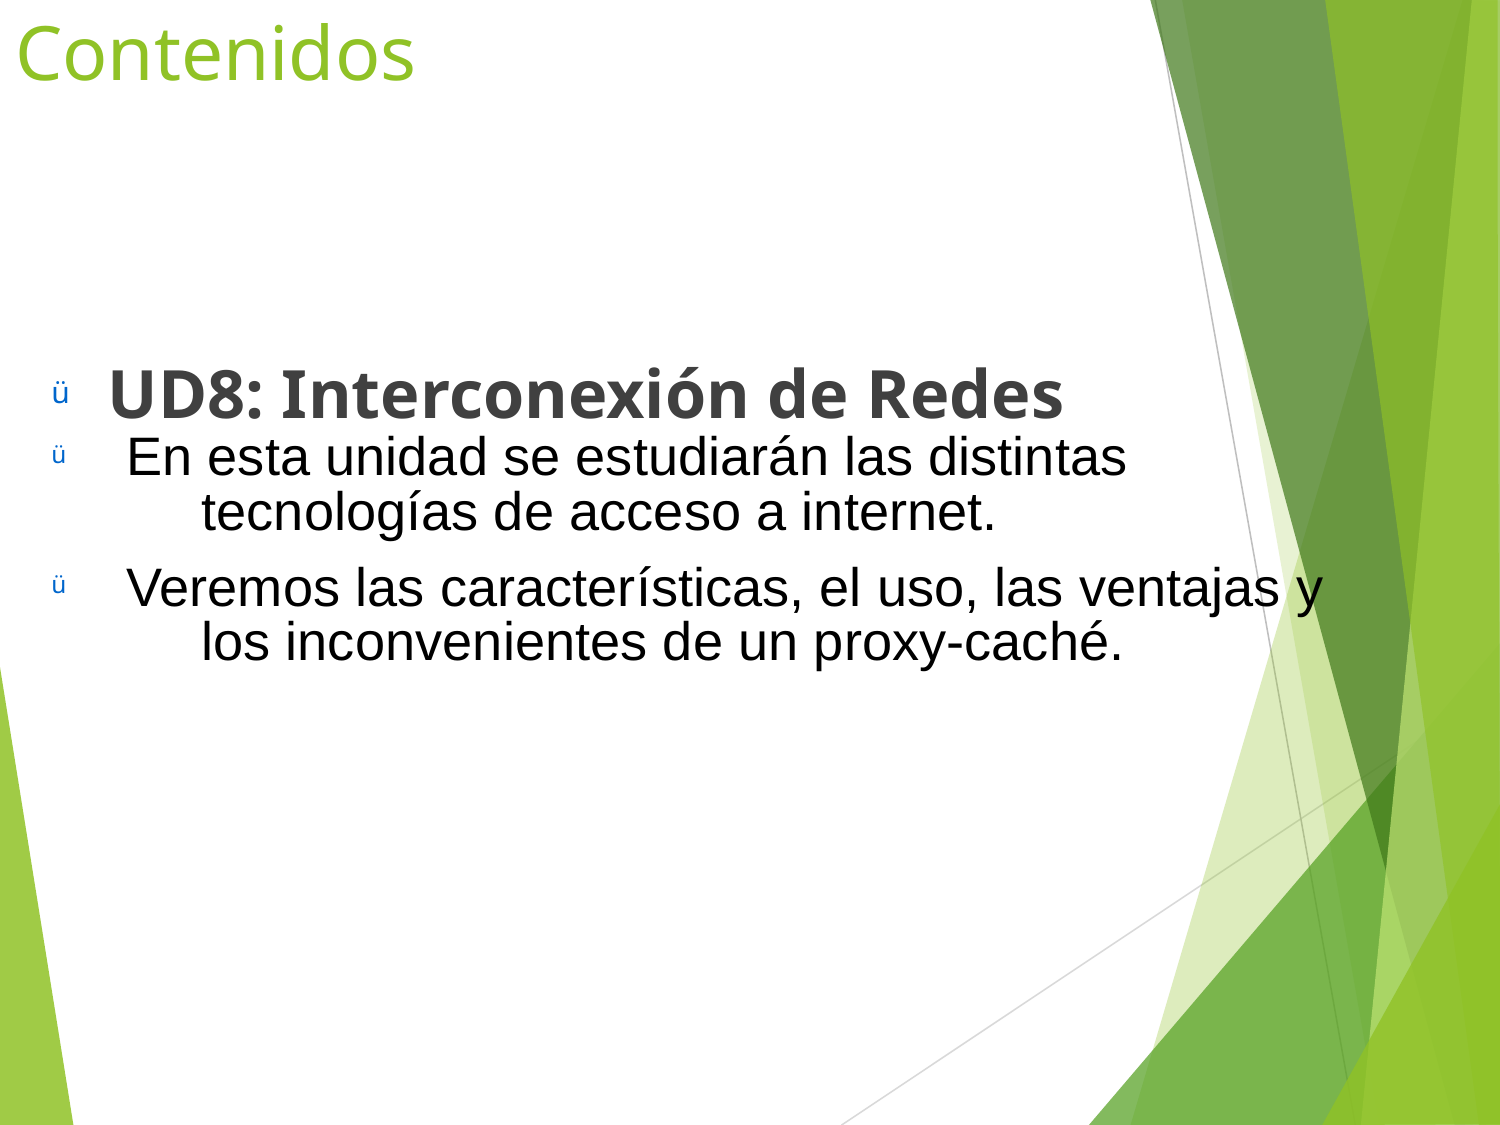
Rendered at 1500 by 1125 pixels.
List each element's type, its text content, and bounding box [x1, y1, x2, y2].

list UD8: Interconexión de Redes En esta unidad se estudiarán las distintas tecnologías de acceso a internet. Veremos las características, el uso, las ventajas y los inconvenientes de un proxy-caché. [36, 355, 1387, 682]
title Contenidos [0, 0, 1351, 188]
